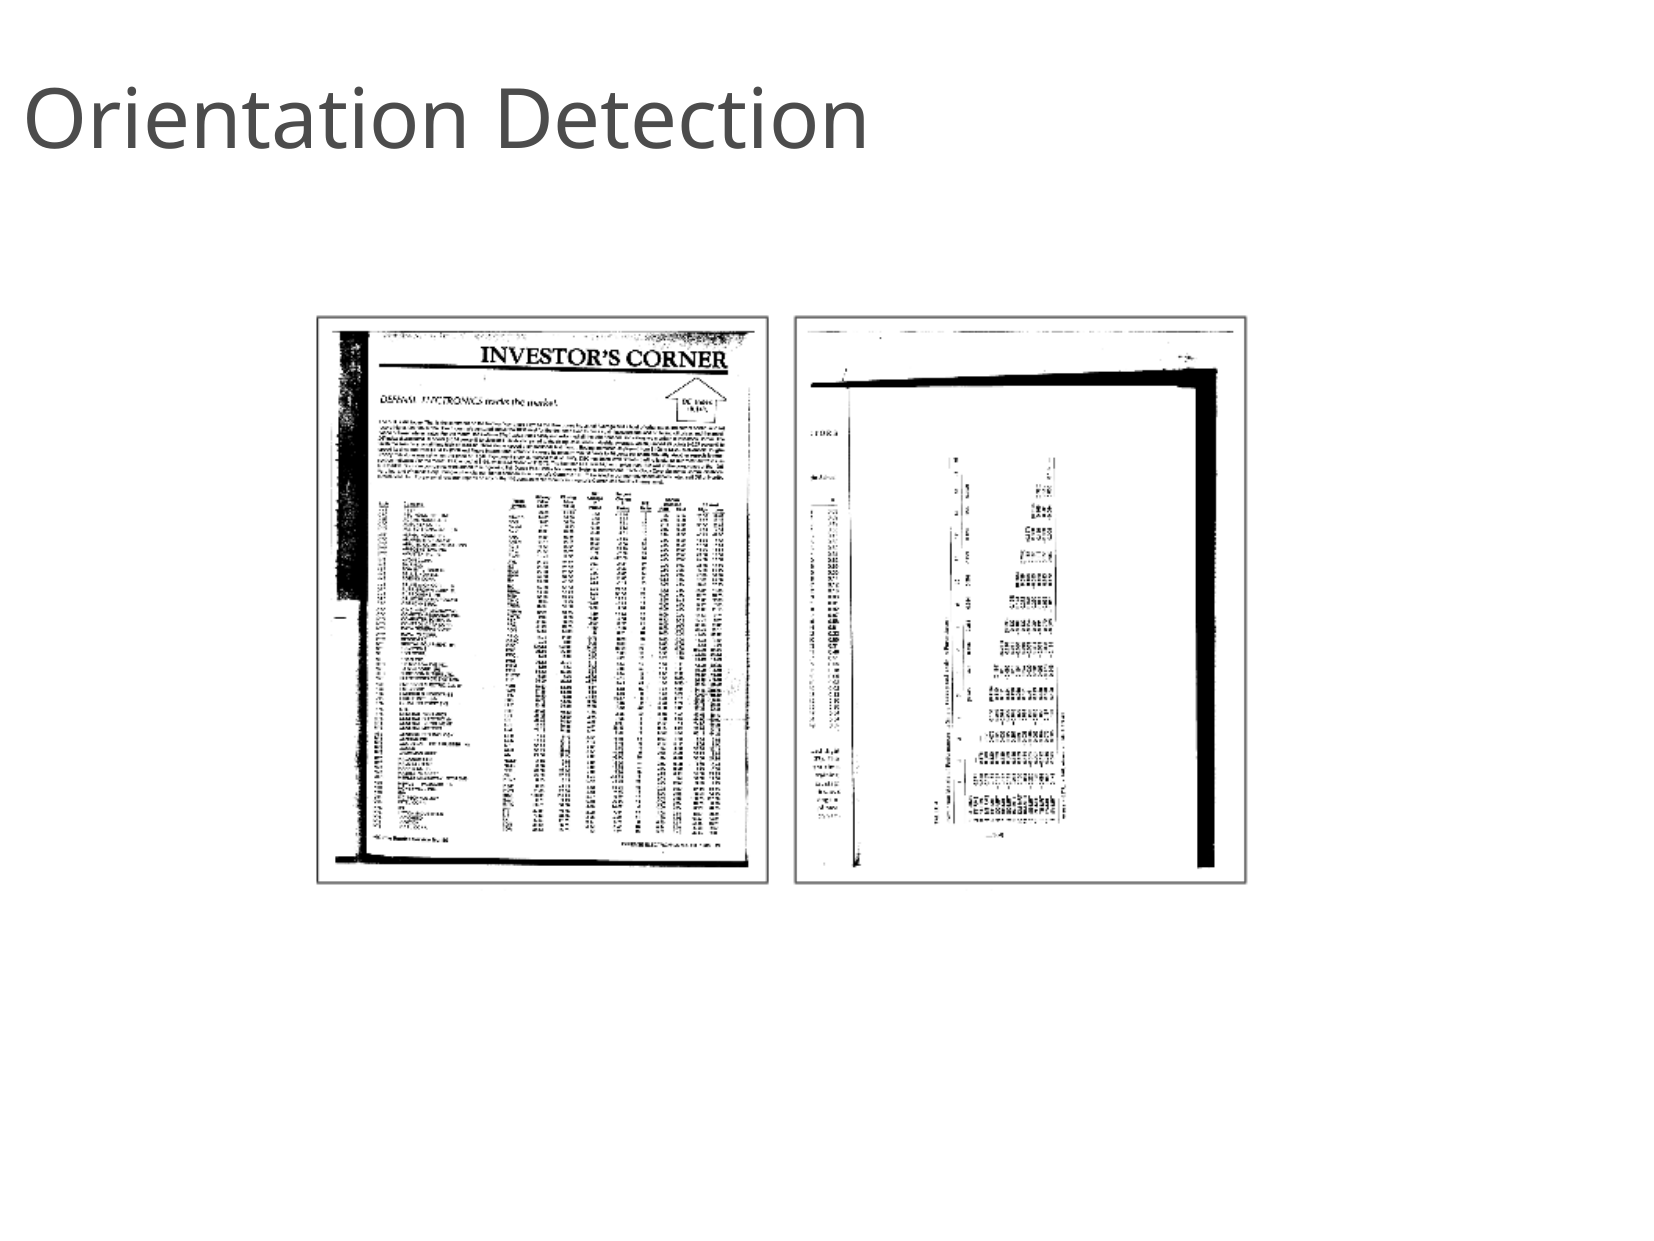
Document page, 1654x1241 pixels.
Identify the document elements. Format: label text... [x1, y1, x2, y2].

picture [309, 311, 1257, 891]
title Orientation Detection [22, 26, 1654, 205]
